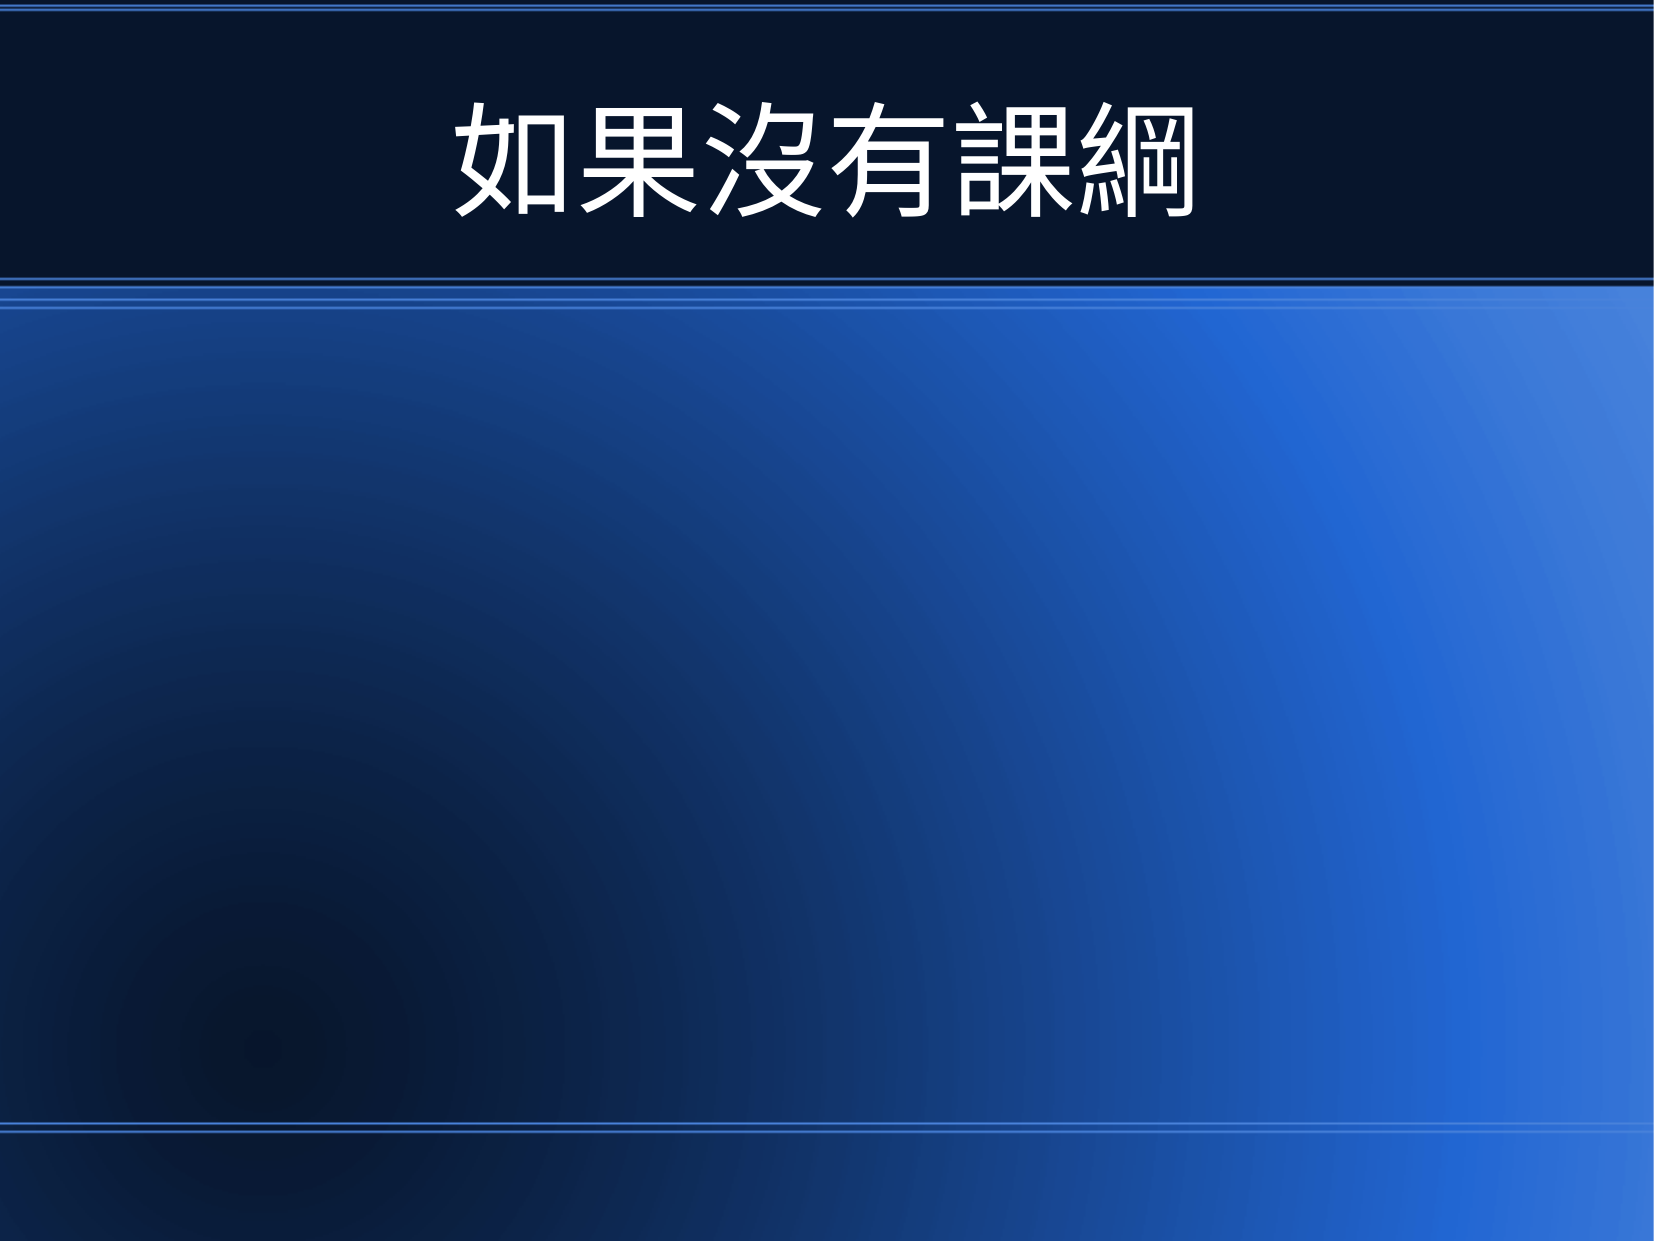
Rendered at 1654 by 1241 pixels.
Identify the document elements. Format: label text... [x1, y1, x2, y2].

title 如果沒有課綱 [82, 49, 1571, 257]
picture [0, 0, 1654, 1241]
